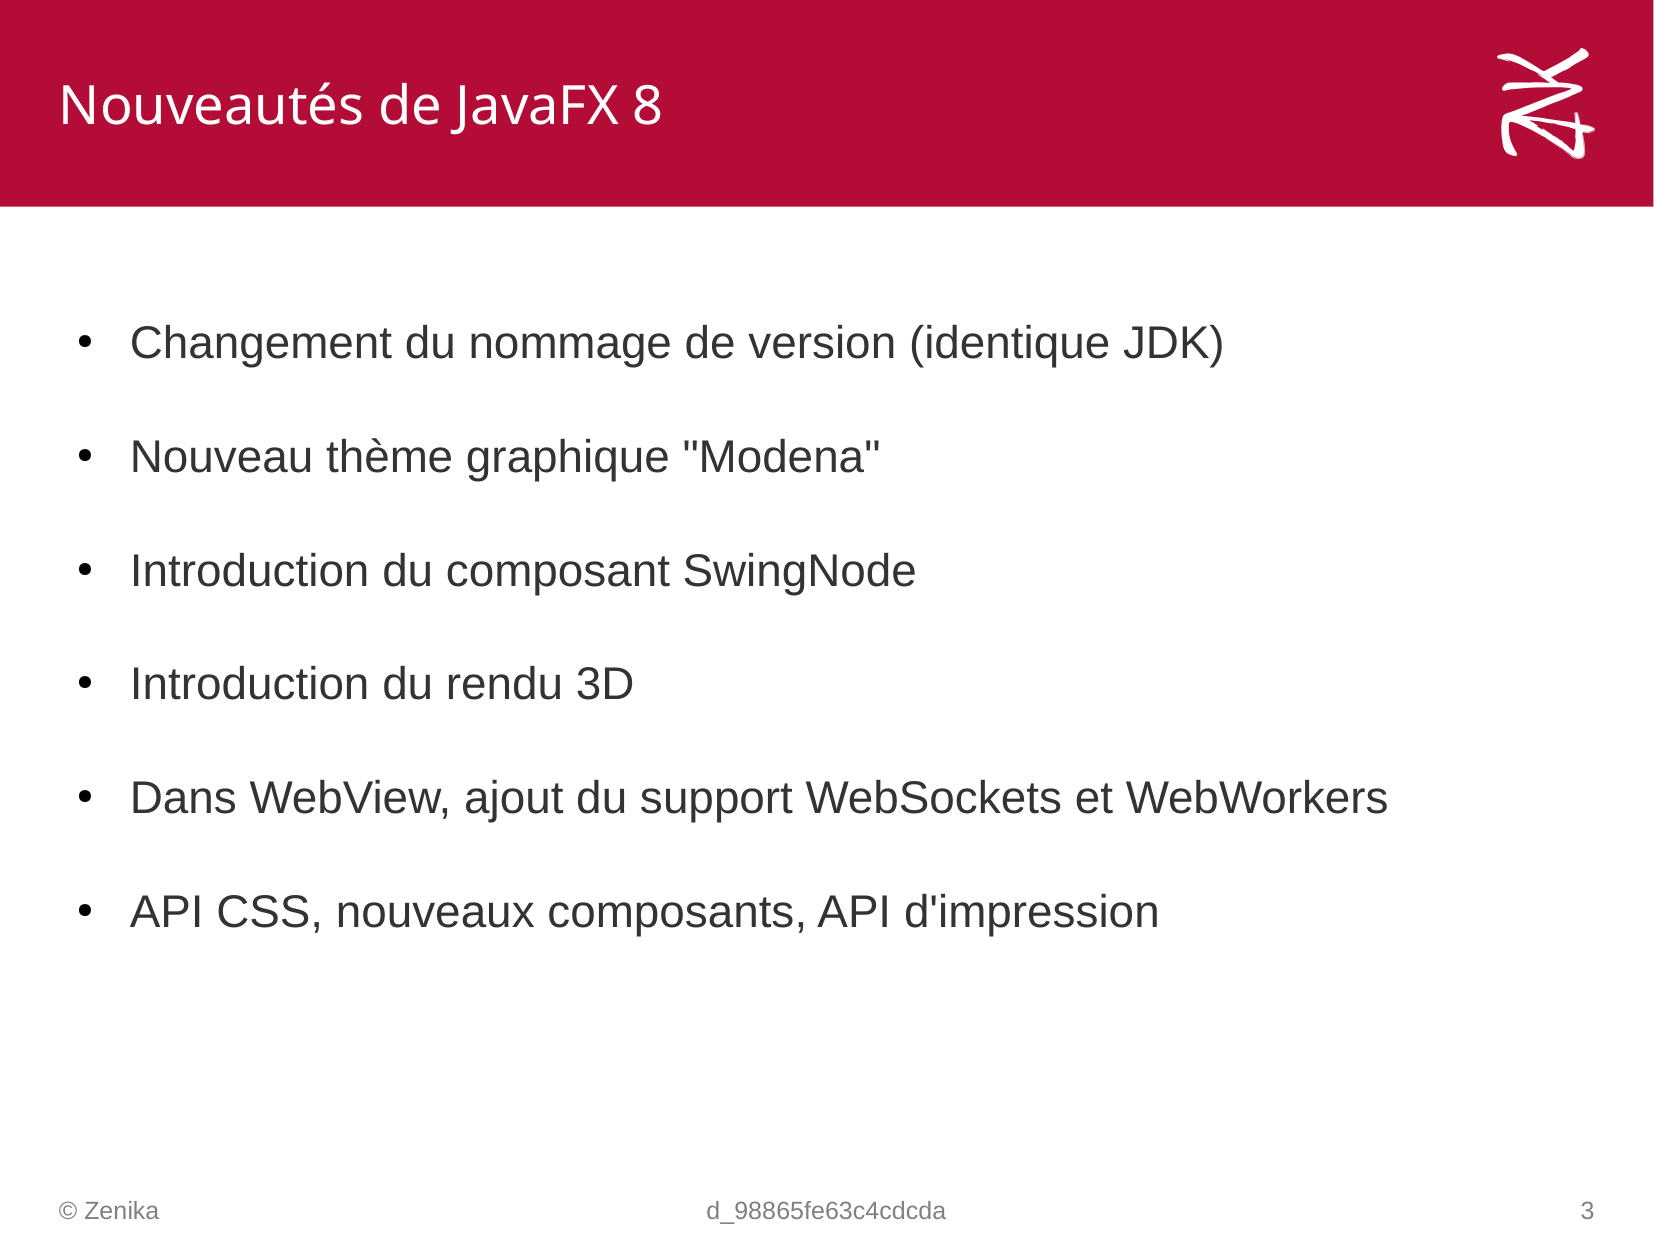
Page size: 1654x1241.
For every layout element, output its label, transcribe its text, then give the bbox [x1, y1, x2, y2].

title Nouveautés de JavaFX 8 [59, 29, 1595, 178]
list Changement du nommage de version (identique JDK) Nouveau thème graphique "Modena" Introduction du composant SwingNode Introduction du rendu 3D Dans WebView, ajout du support WebSockets et WebWorkers API CSS, nouveaux composants, API d'impression [59, 265, 1595, 1182]
